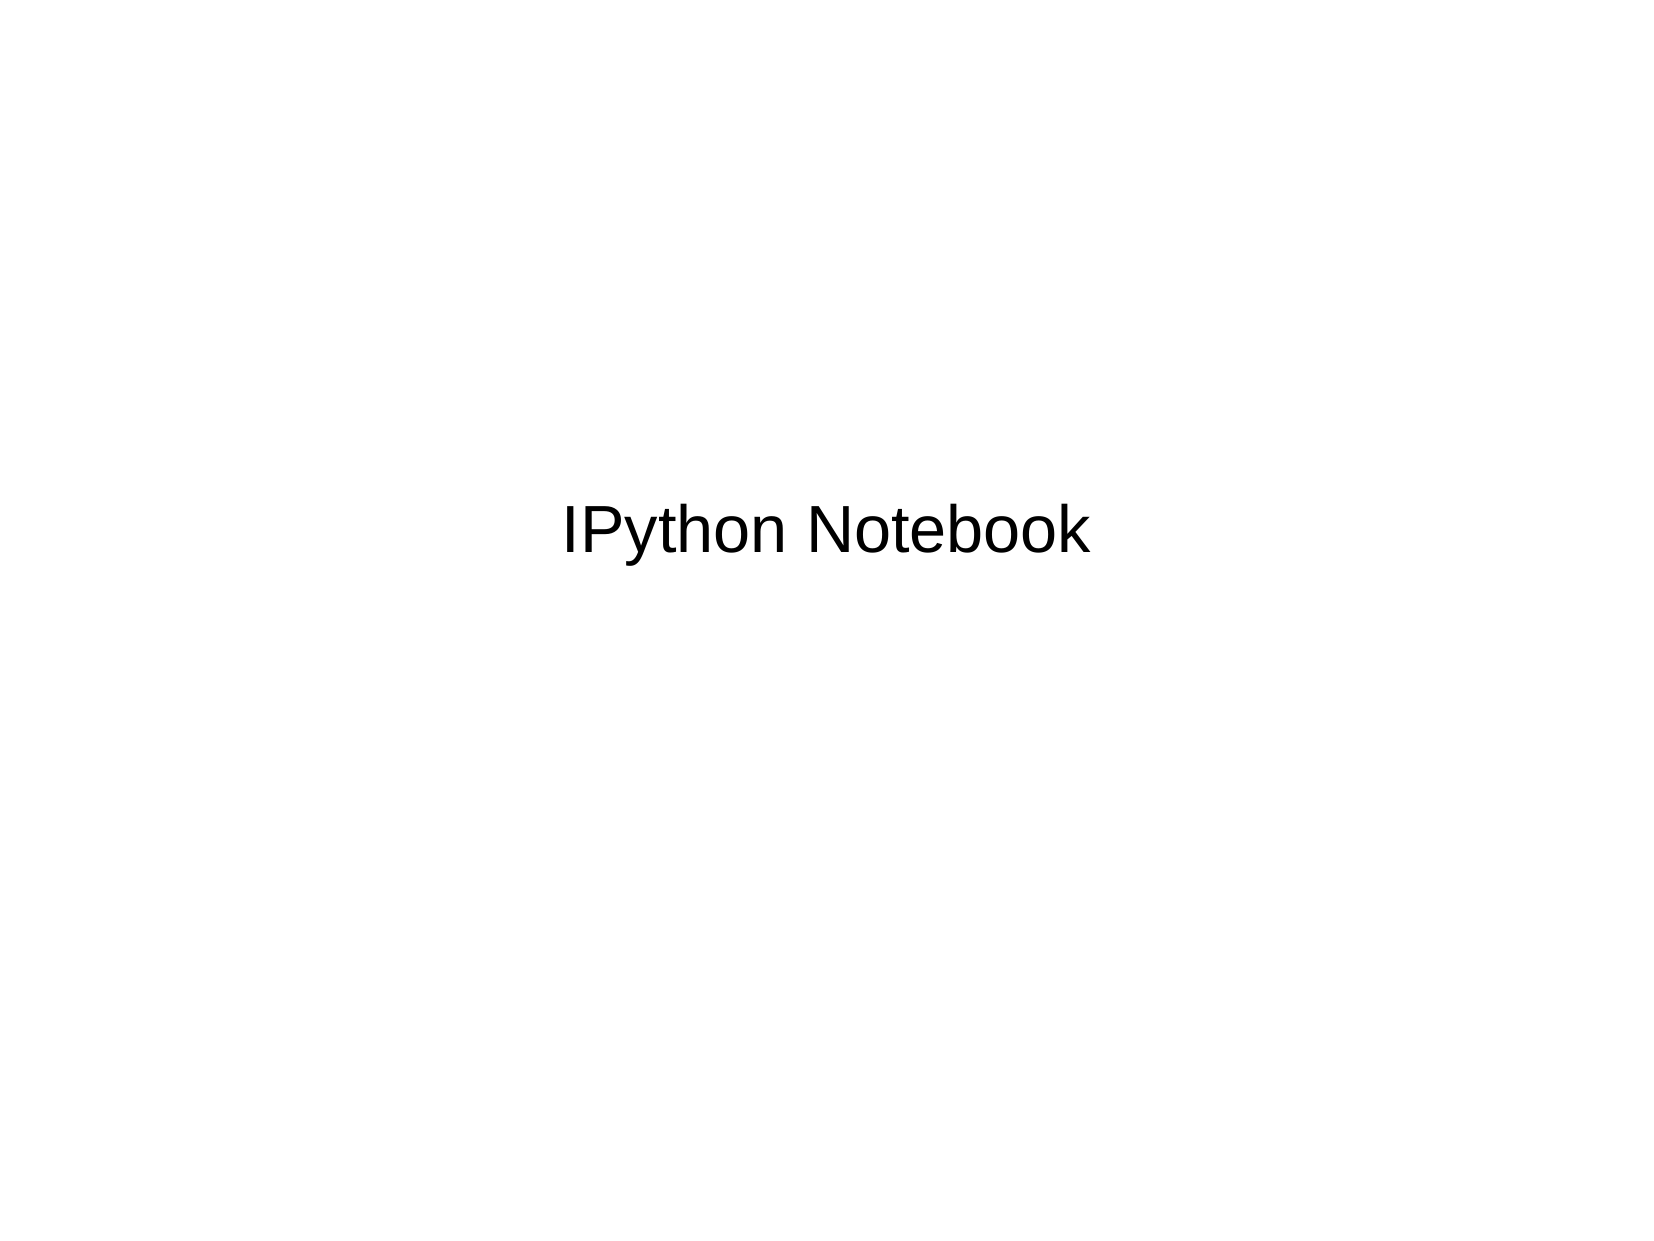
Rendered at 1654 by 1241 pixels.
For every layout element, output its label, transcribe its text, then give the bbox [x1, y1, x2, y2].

subtitle IPython Notebook [82, 49, 1571, 1010]
